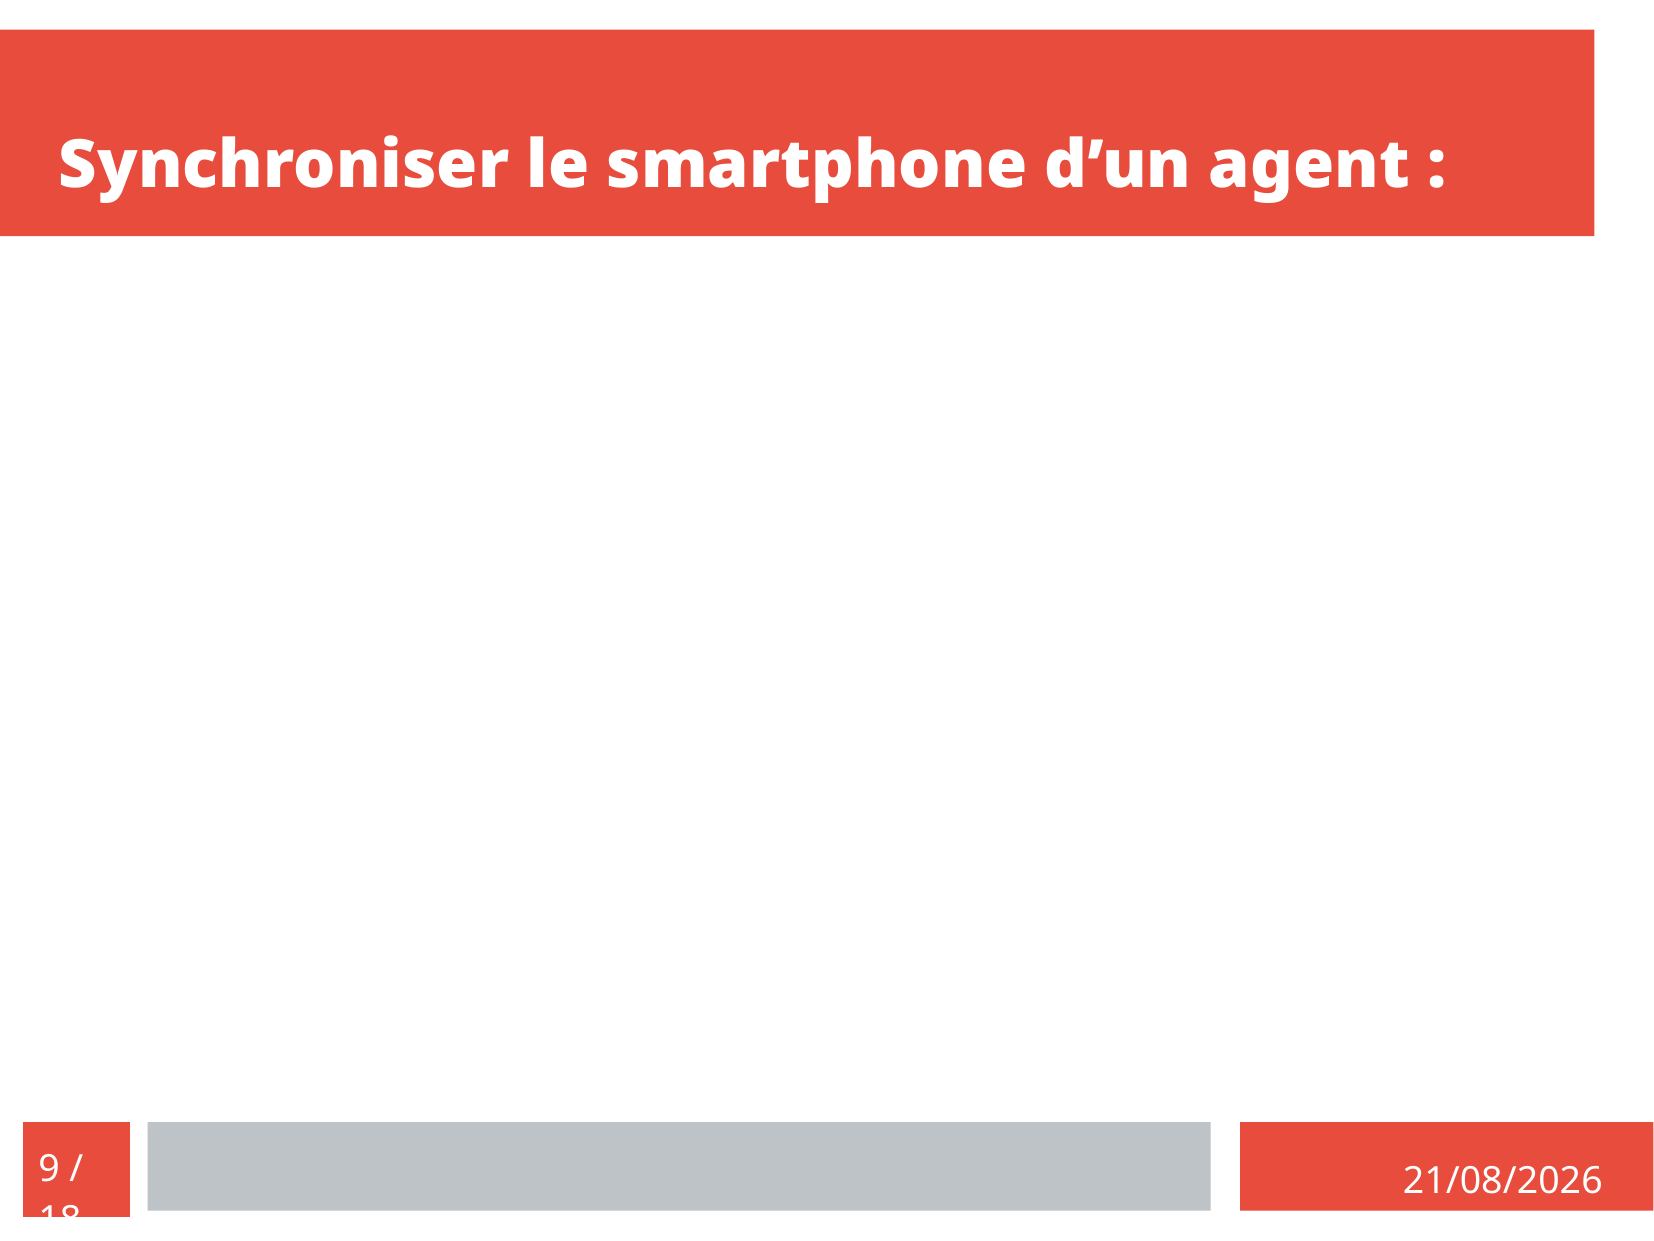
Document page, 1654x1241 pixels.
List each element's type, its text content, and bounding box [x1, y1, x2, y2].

text_box [23, 1122, 130, 1133]
text_box <numéro> / 18 [23, 1133, 142, 1241]
text_box 27/01/2020 [1388, 1146, 1634, 1209]
title Synchroniser le smartphone d’un agent : [59, 59, 1595, 207]
